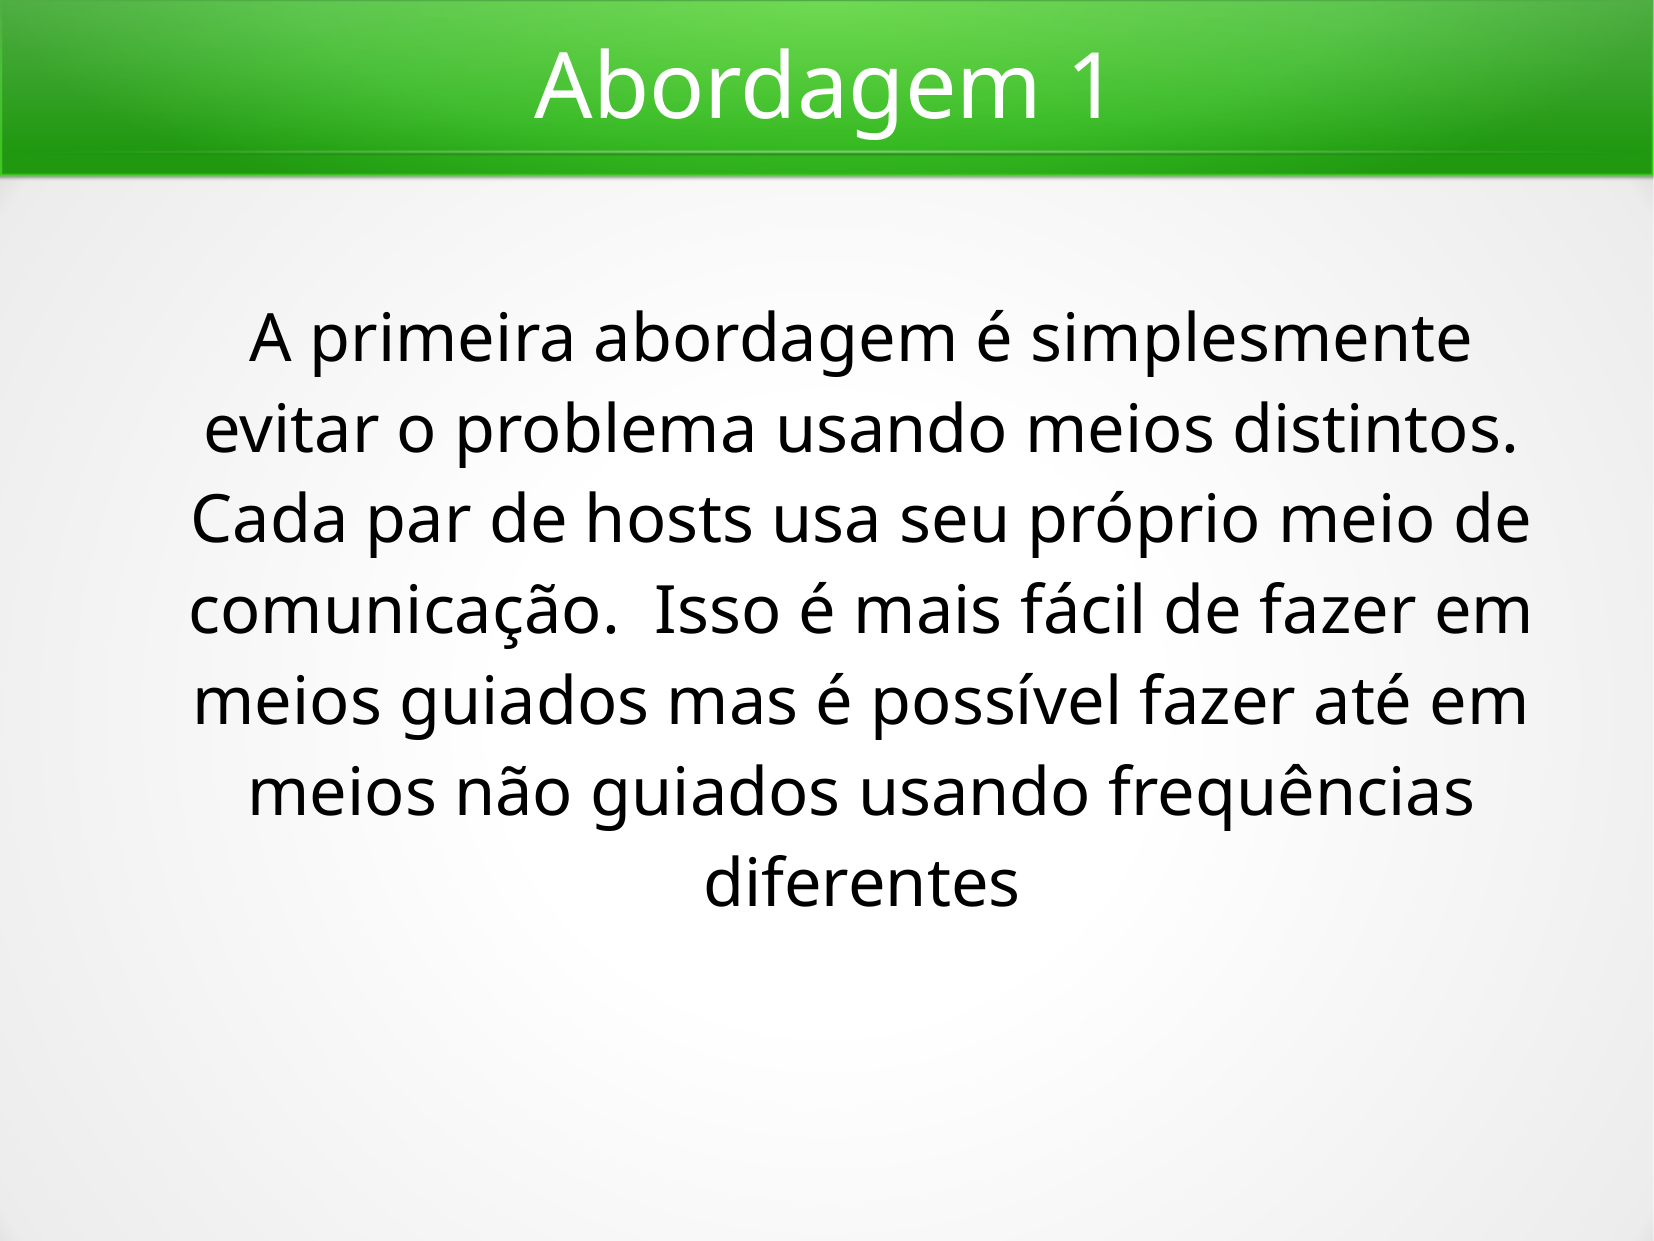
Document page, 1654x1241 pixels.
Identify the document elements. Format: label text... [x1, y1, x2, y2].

picture [0, 0, 1654, 1241]
title Abordagem 1 [82, 11, 1571, 154]
list A primeira abordagem é simplesmente evitar o problema usando meios distintos. Cada par de hosts usa seu próprio meio de comunicação. Isso é mais fácil de fazer em meios guiados mas é possível fazer até em meios não guiados usando frequências diferentes [82, 290, 1571, 1010]
